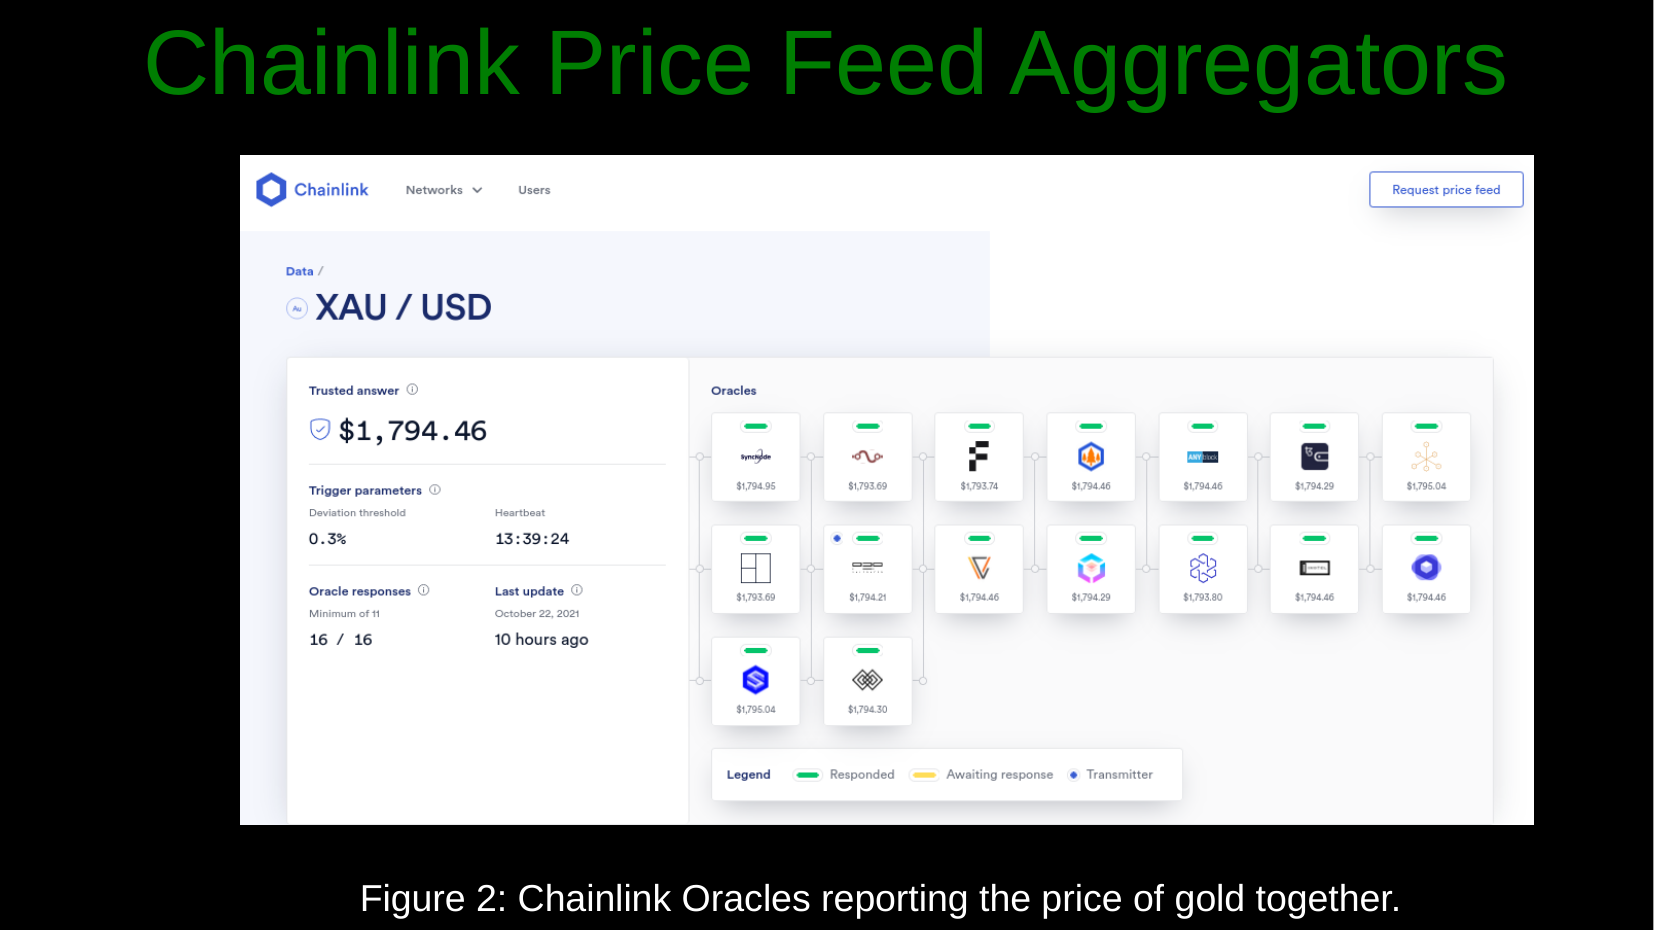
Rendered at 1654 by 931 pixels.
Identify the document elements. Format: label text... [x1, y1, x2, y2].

title Chainlink Price Feed Aggregators [82, 0, 1571, 141]
picture [240, 155, 1534, 826]
text_box Figure 2: Chainlink Oracles reporting the price of gold together. [345, 870, 1621, 931]
